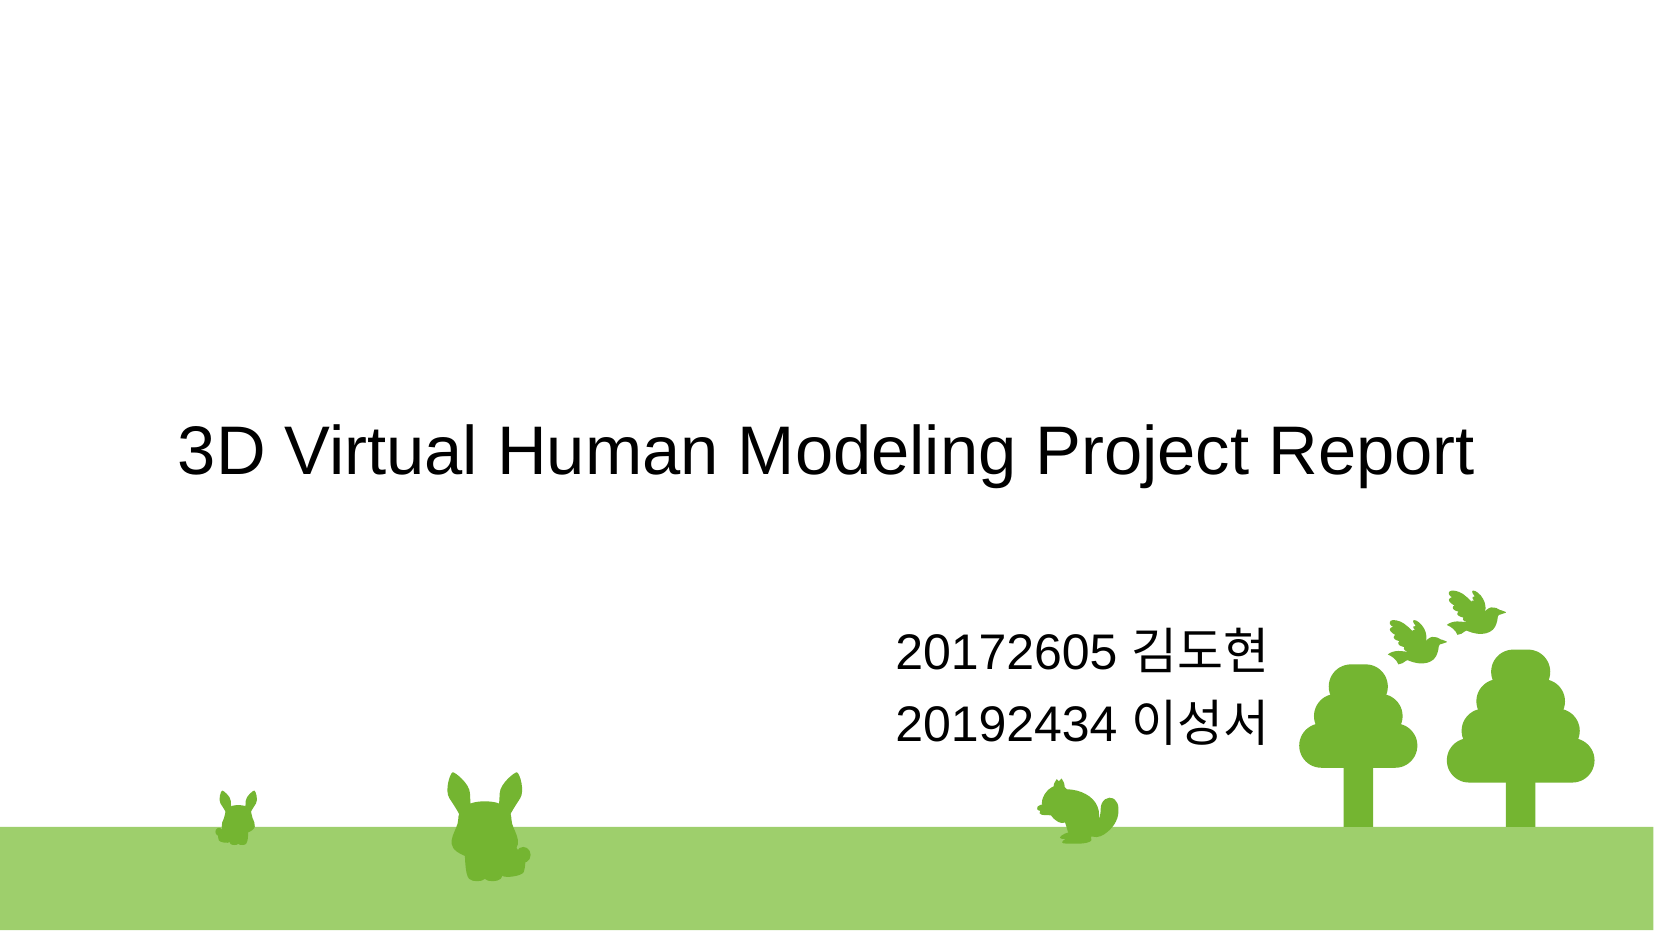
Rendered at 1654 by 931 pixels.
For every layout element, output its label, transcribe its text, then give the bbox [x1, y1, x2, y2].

subtitle 20172605 김도현 20192434 이성서 [862, 562, 1303, 806]
title 3D Virtual Human Modeling Project Report [88, 377, 1565, 526]
